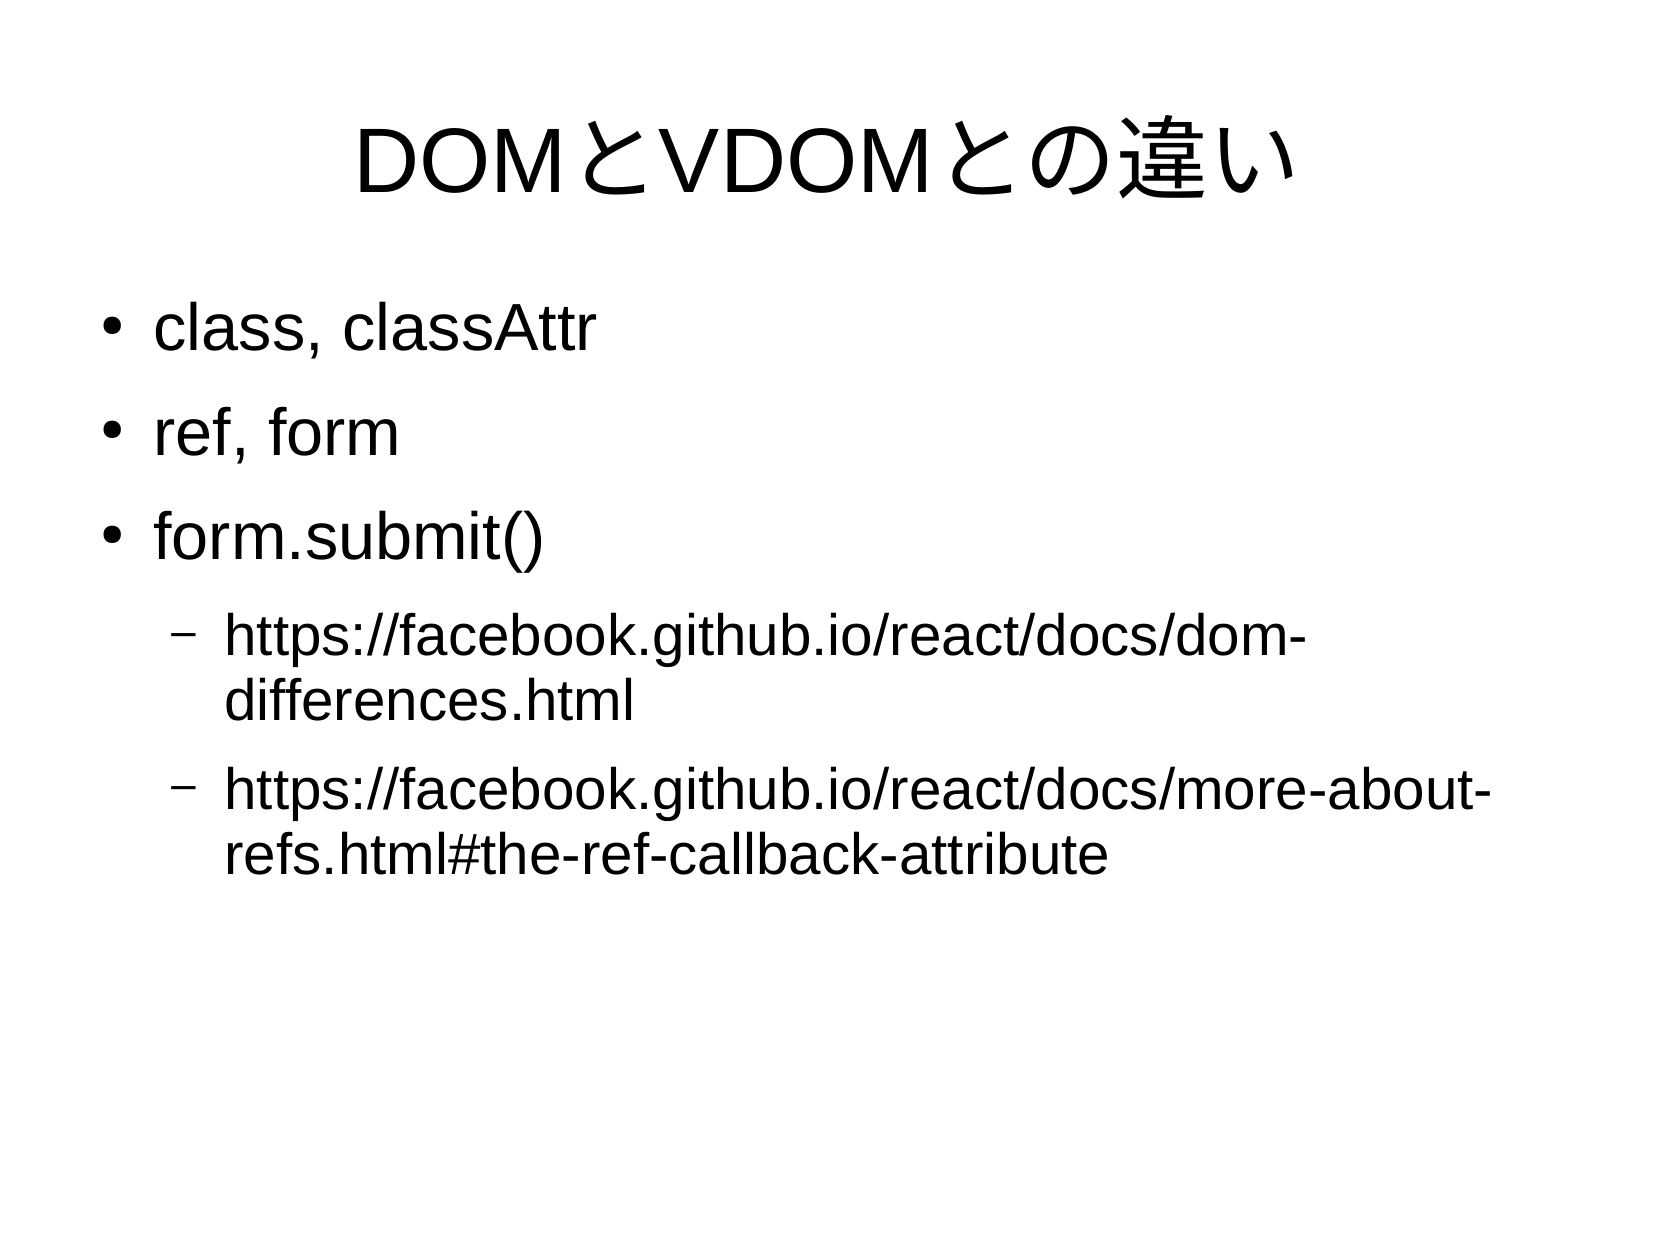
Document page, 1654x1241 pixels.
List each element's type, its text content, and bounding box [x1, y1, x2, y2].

list class, classAttr ref, form form.submit() https://facebook.github.io/react/docs/dom-differences.html https://facebook.github.io/react/docs/more-about-refs.html#the-ref-callback-attribute [82, 290, 1571, 1010]
title DOMとVDOMとの違い [82, 49, 1571, 257]
